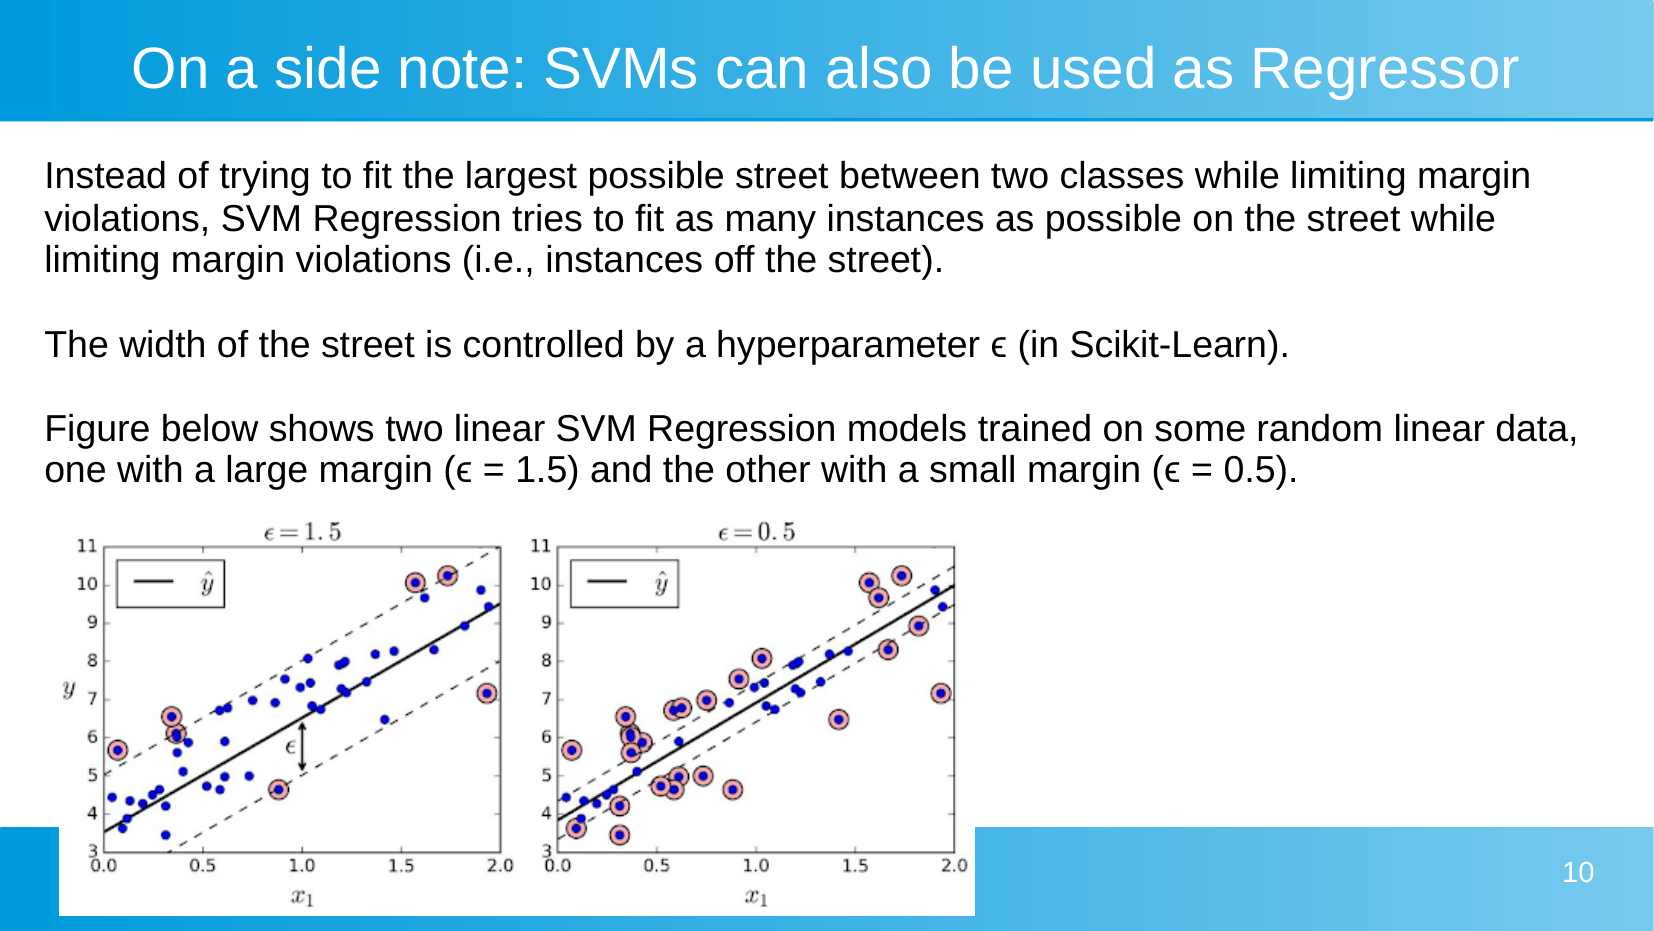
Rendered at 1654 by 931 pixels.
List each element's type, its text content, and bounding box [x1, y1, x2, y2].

title On a side note: SVMs can also be used as Regressor [59, 29, 1595, 108]
text_box Instead of trying to fit the largest possible street between two classes while limiting margin violations, SVM Regression tries to fit as many instances as possible on the street while limiting margin violations (i.e., instances off the street). The width of the street is controlled by a hyperparameter ϵ (in Scikit-Learn). Figure below shows two linear SVM Regression models trained on some random linear data, one with a large margin (ϵ = 1.5) and the other with a small margin (ϵ = 0.5). [29, 147, 1625, 583]
picture [59, 512, 975, 916]
